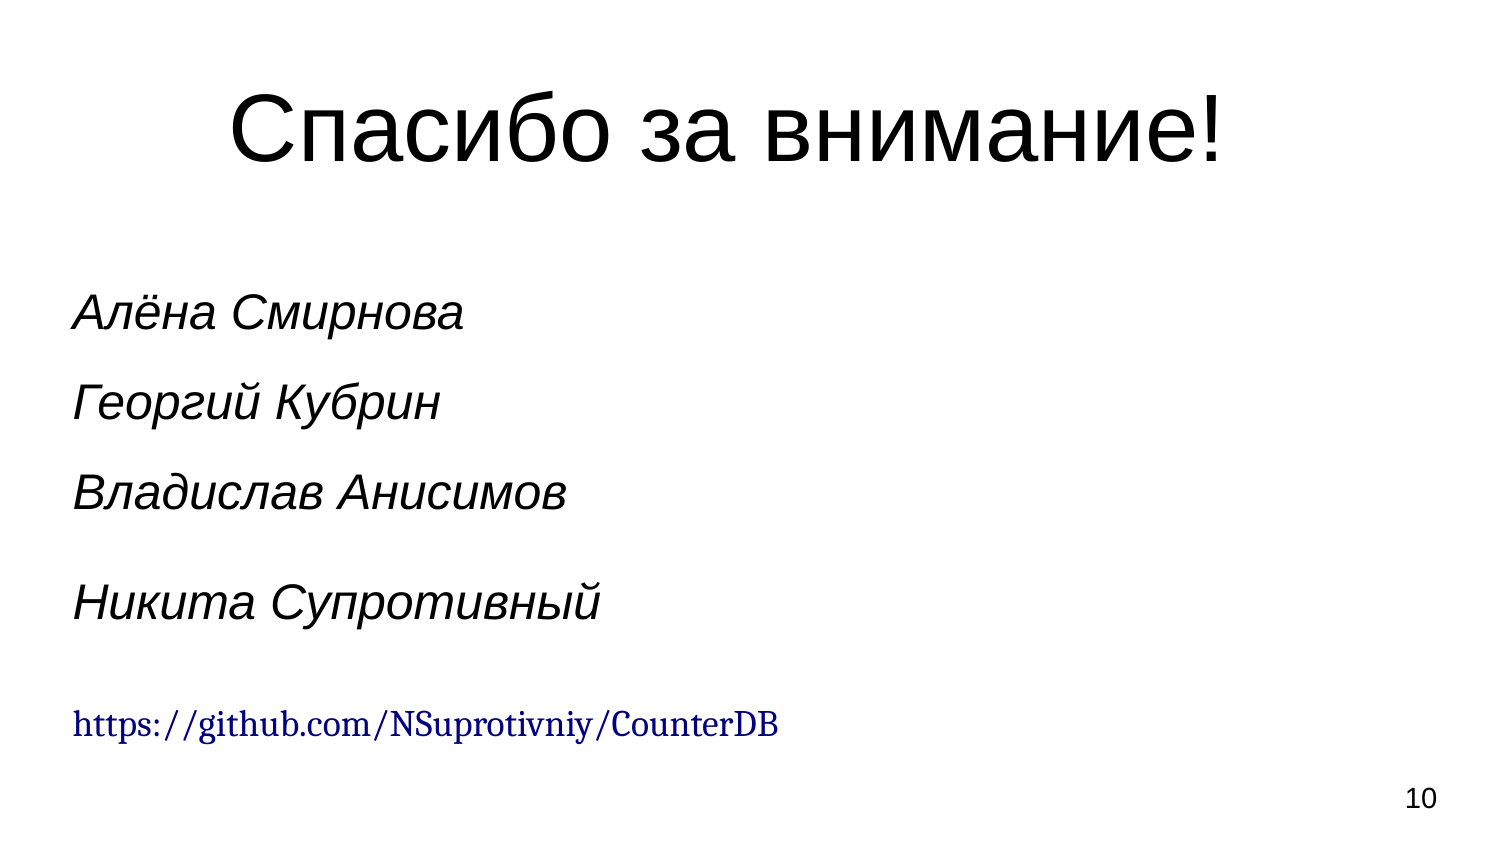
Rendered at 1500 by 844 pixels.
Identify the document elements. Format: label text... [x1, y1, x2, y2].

text_box Алёна Смирнова Георгий Кубрин Владислав Анисимов Никита Супротивный [57, 234, 844, 551]
slide_number <number> [1389, 764, 1480, 830]
text_box https://github.com/NSuprotivniy/CounterDB [57, 647, 844, 795]
text_box Спасибо за внимание! [151, 50, 1303, 187]
